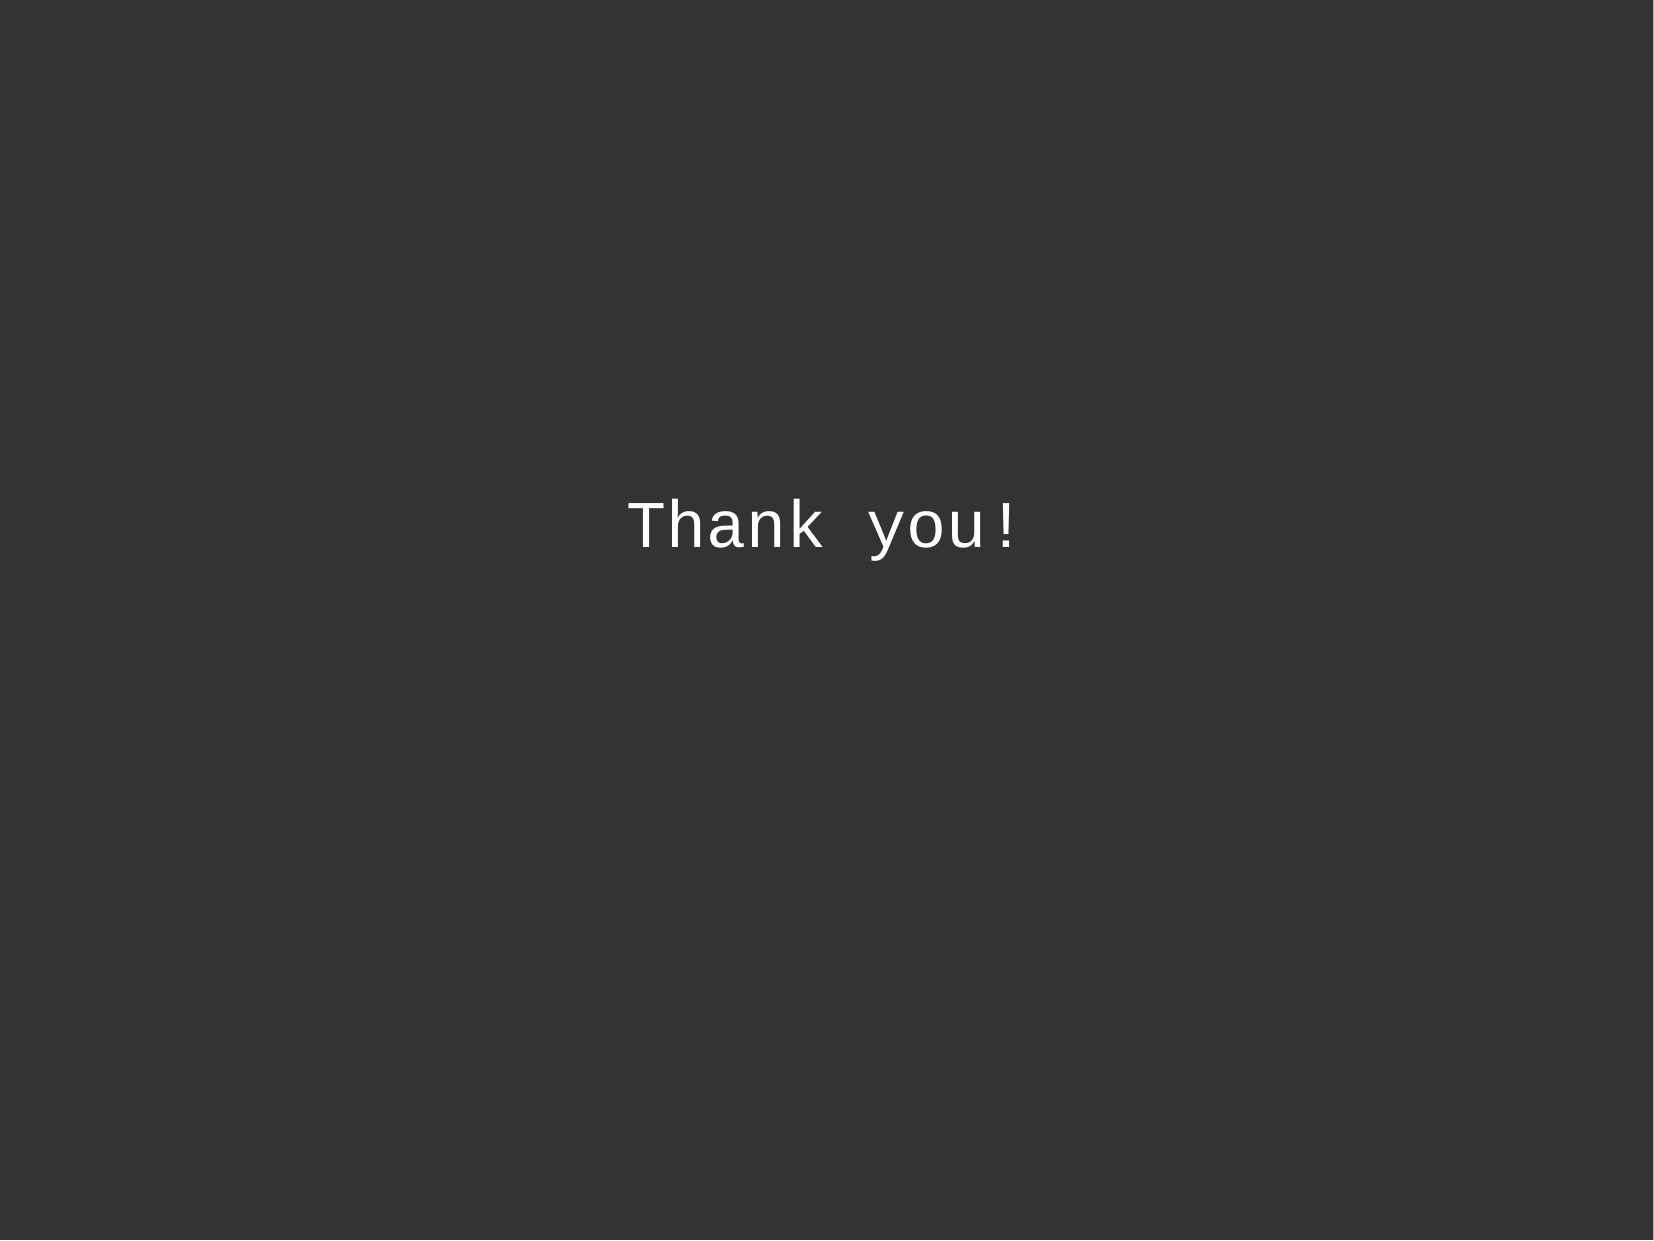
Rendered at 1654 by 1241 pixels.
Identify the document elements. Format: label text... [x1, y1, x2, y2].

subtitle Thank you! [82, 49, 1571, 1010]
